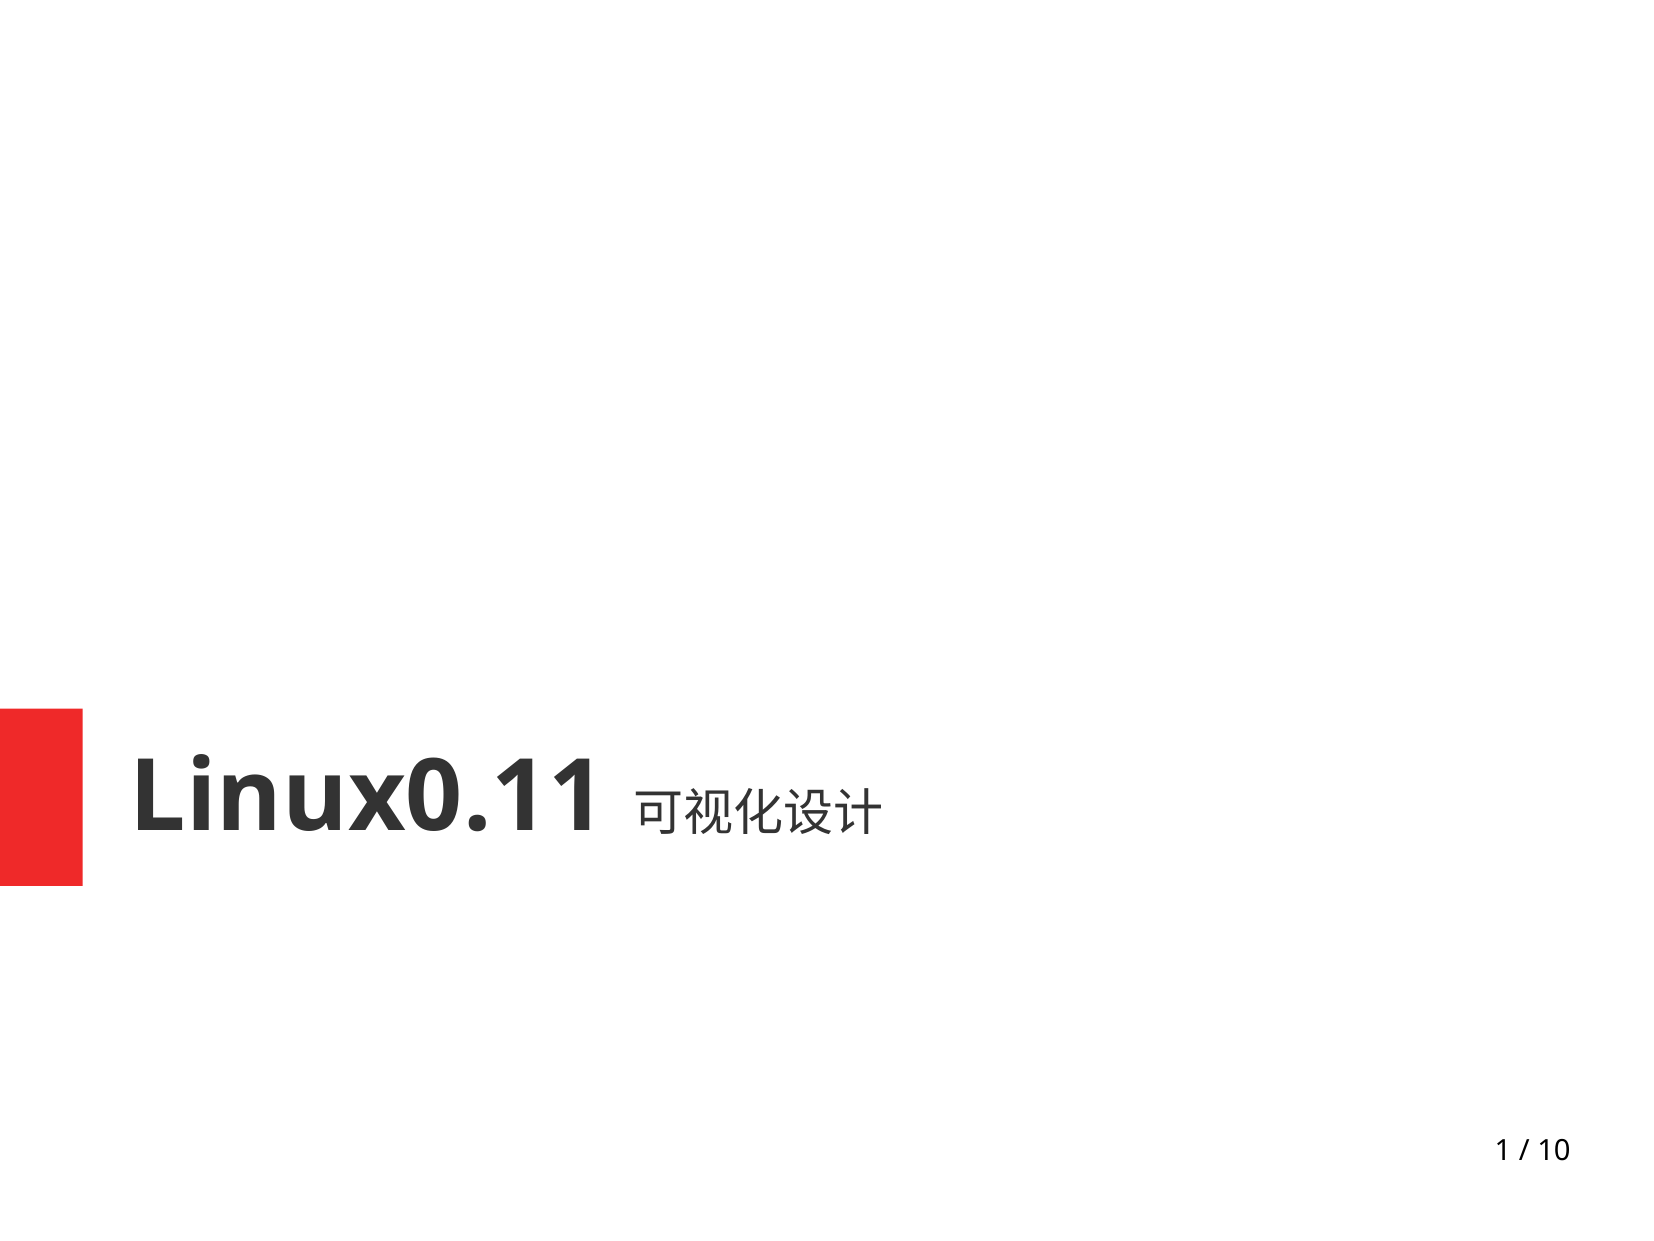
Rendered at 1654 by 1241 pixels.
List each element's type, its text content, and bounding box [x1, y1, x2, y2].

title Linux0.11可视化设计 [129, 655, 1536, 928]
